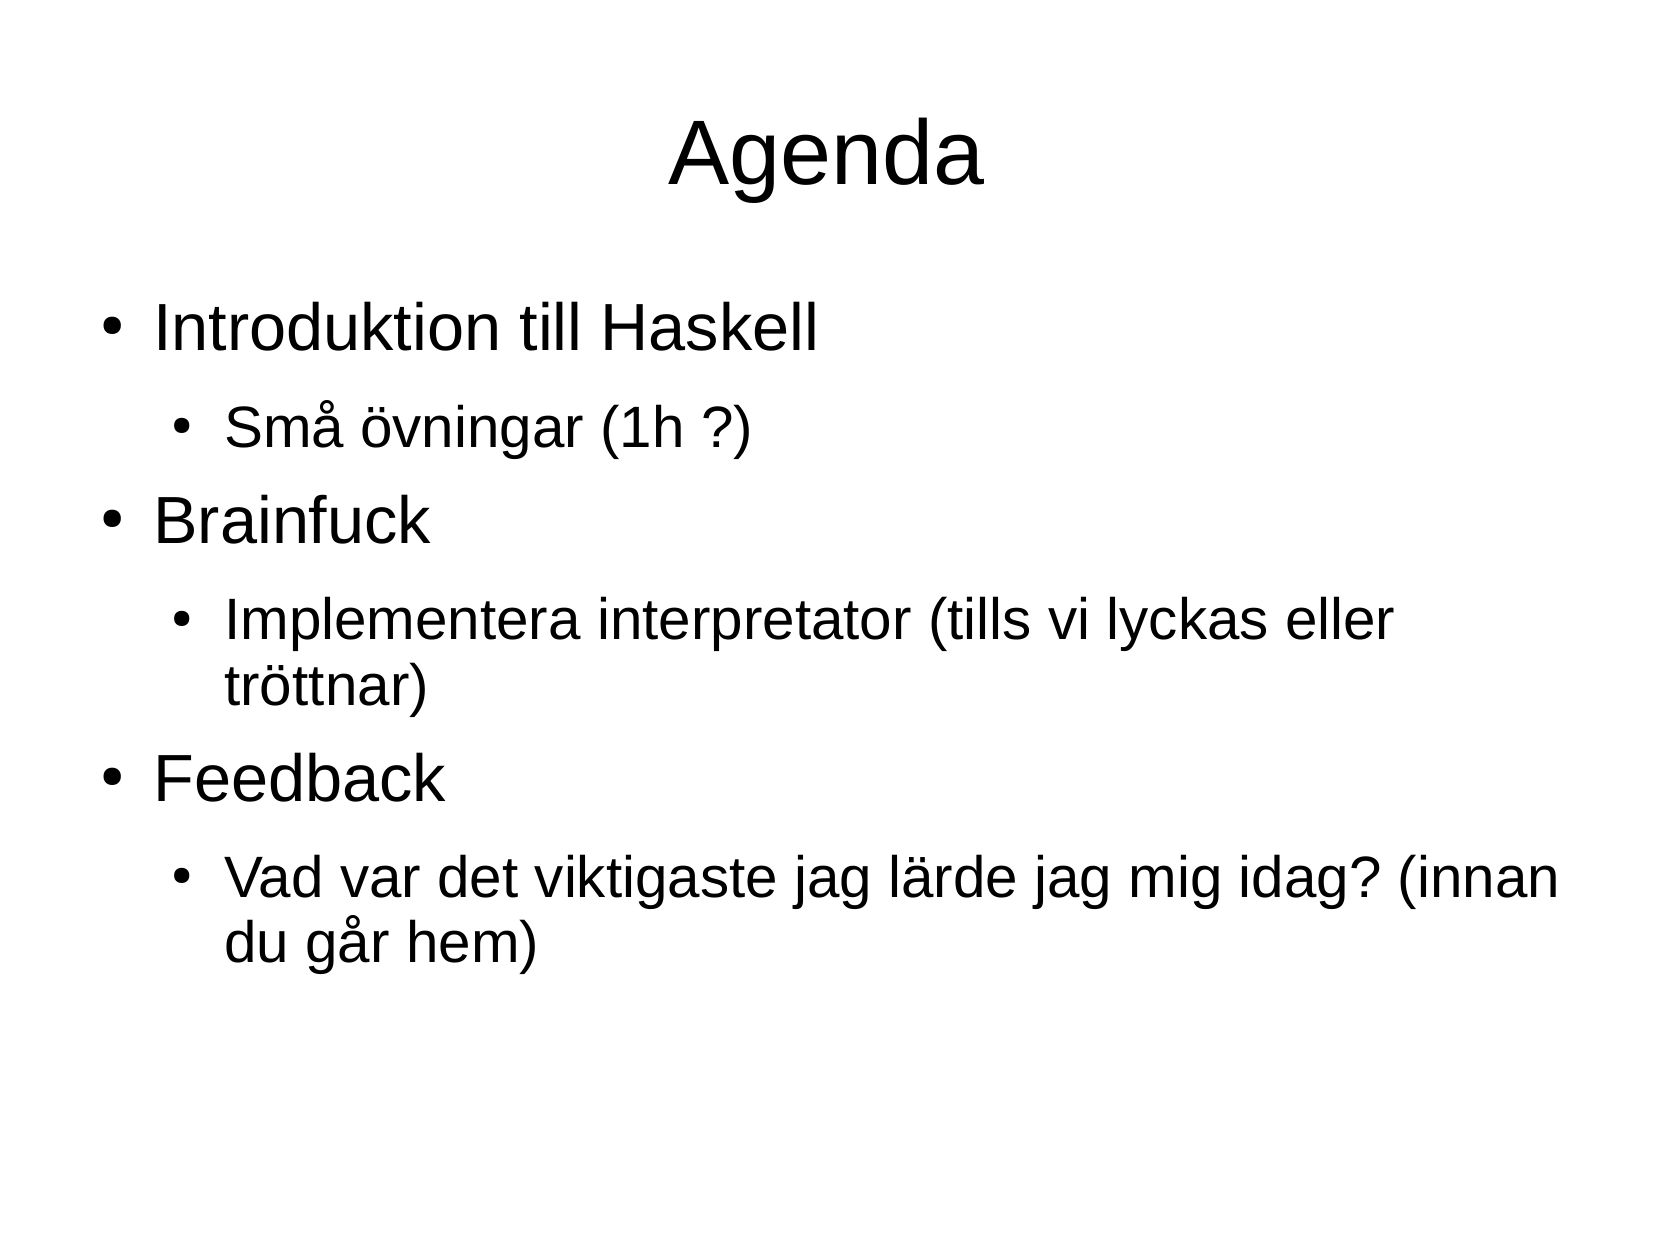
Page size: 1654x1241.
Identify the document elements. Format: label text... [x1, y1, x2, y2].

list Introduktion till Haskell Små övningar (1h ?) Brainfuck Implementera interpretator (tills vi lyckas eller tröttnar) Feedback Vad var det viktigaste jag lärde jag mig idag? (innan du går hem) [82, 290, 1571, 1109]
title Agenda [82, 49, 1571, 257]
